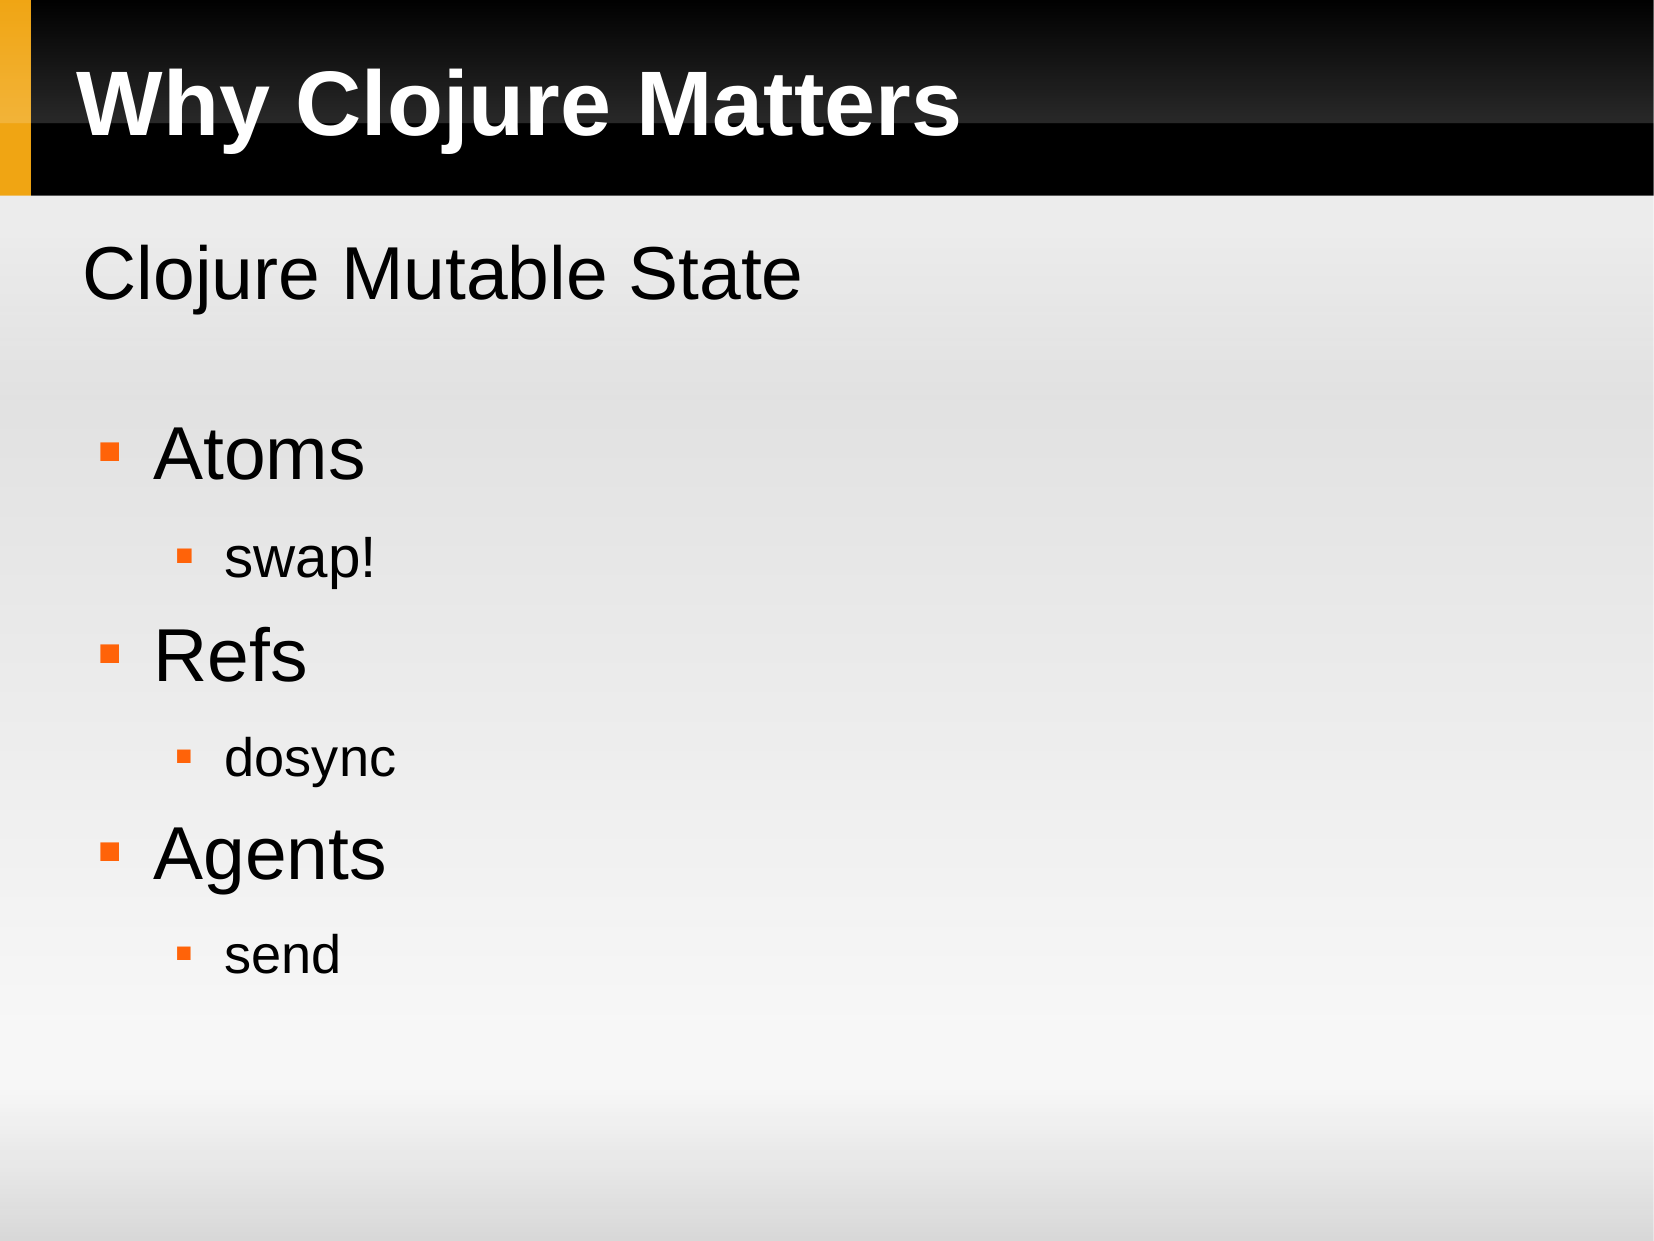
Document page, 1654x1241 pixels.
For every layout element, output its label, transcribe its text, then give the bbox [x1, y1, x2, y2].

picture [0, 0, 1654, 1241]
title Why Clojure Matters [76, 0, 1565, 208]
list Clojure Mutable State Atoms swap! Refs dosync Agents send [82, 231, 1388, 1044]
